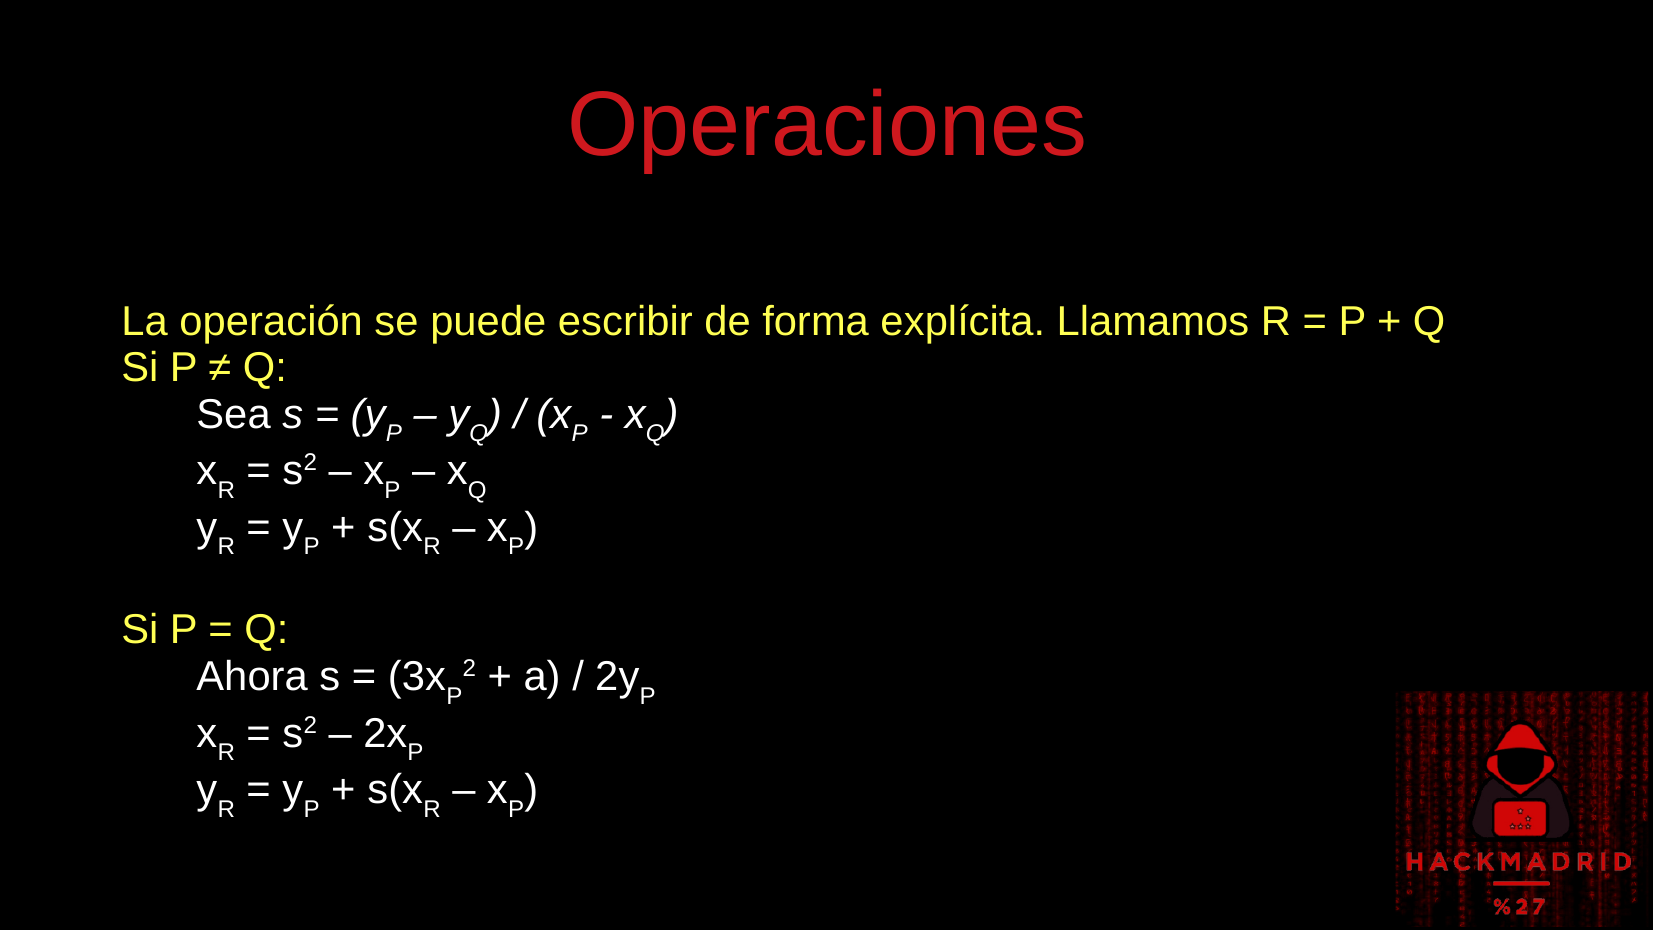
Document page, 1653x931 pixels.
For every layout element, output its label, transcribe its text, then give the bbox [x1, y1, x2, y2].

title Operaciones [121, 20, 1534, 228]
text_box [1395, 691, 1649, 927]
subtitle La operación se puede escribir de forma explícita. Llamamos R = P + Q Si P ≠ Q: Sea s = (yP – yQ) / (xP - xQ) xR = s2 – xP – xQ yR = yP + s(xR – xP) Si P = Q: Ahora s = (3xP2 + a) / 2yP xR = s2 – 2xP yR = yP + s(xR – xP) [121, 297, 1534, 931]
